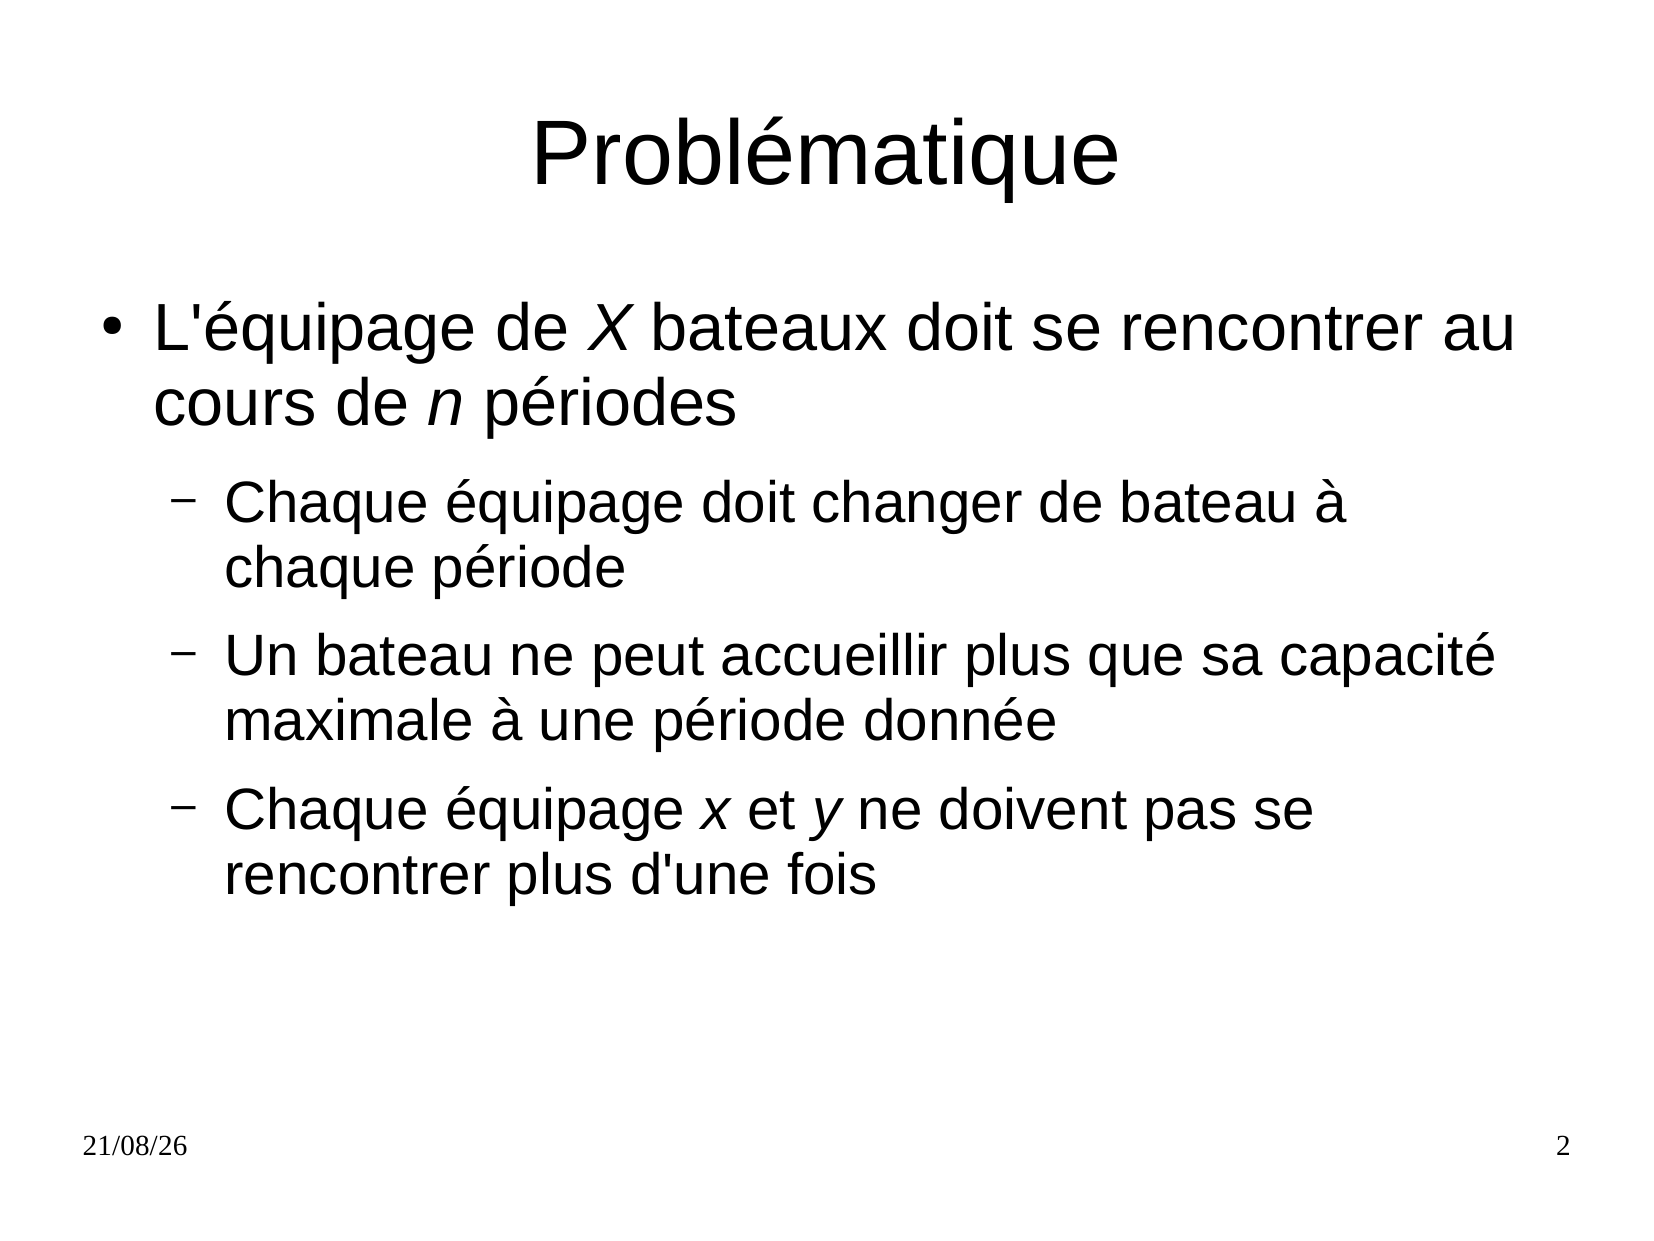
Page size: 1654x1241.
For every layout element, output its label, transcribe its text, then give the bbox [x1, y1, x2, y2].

list L'équipage de X bateaux doit se rencontrer au cours de n périodes Chaque équipage doit changer de bateau à chaque période Un bateau ne peut accueillir plus que sa capacité maximale à une période donnée Chaque équipage x et y ne doivent pas se rencontrer plus d'une fois [82, 290, 1538, 1010]
title Problématique [82, 49, 1571, 257]
